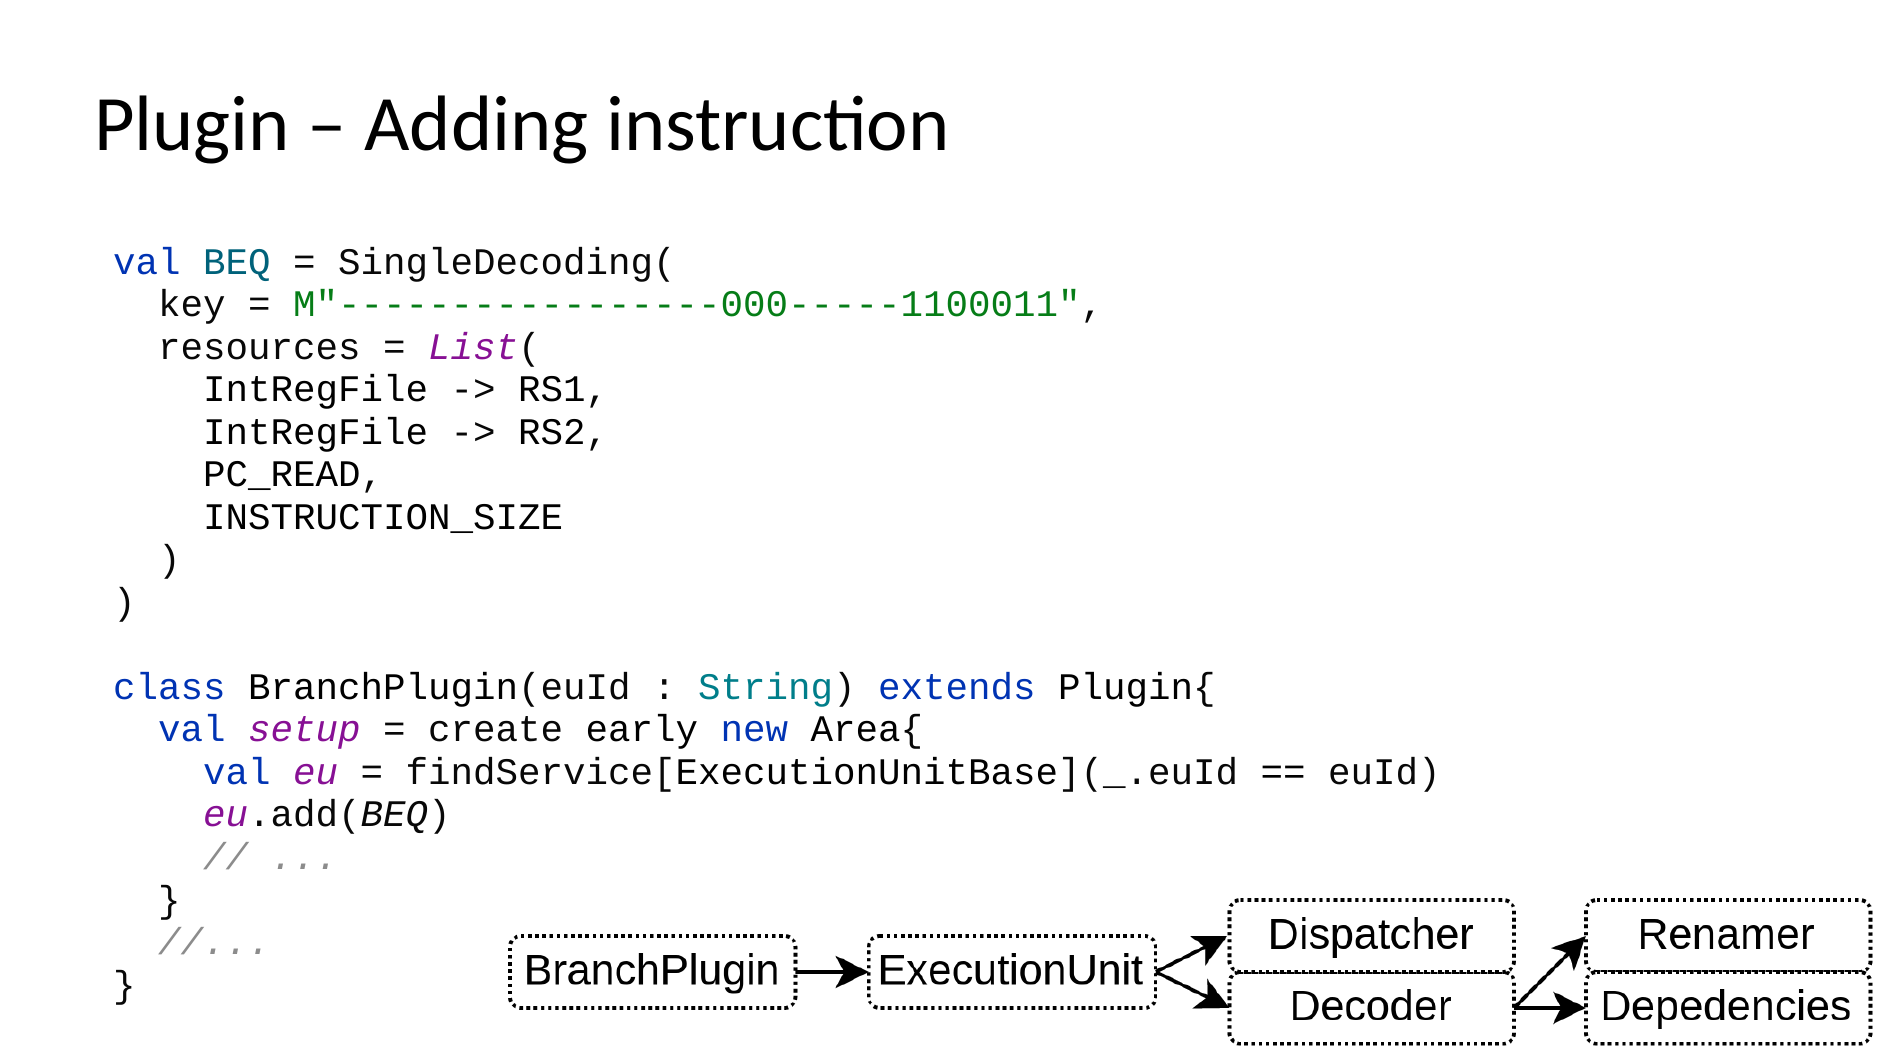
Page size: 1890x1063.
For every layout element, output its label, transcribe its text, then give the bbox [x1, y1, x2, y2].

title Plugin – Adding instruction [94, 42, 1796, 220]
text_box val BEQ = SingleDecoding( key = M"-----------------000-----1100011", resources = List( IntRegFile -> RS1, IntRegFile -> RS2, PC_READ, INSTRUCTION_SIZE ) ) class BranchPlugin(euId : String) extends Plugin{ val setup = create early new Area{ val eu = findService[ExecutionUnitBase](_.euId == euId) eu.add(BEQ) // ... } //... } [98, 235, 1890, 1016]
picture [472, 862, 1890, 1063]
